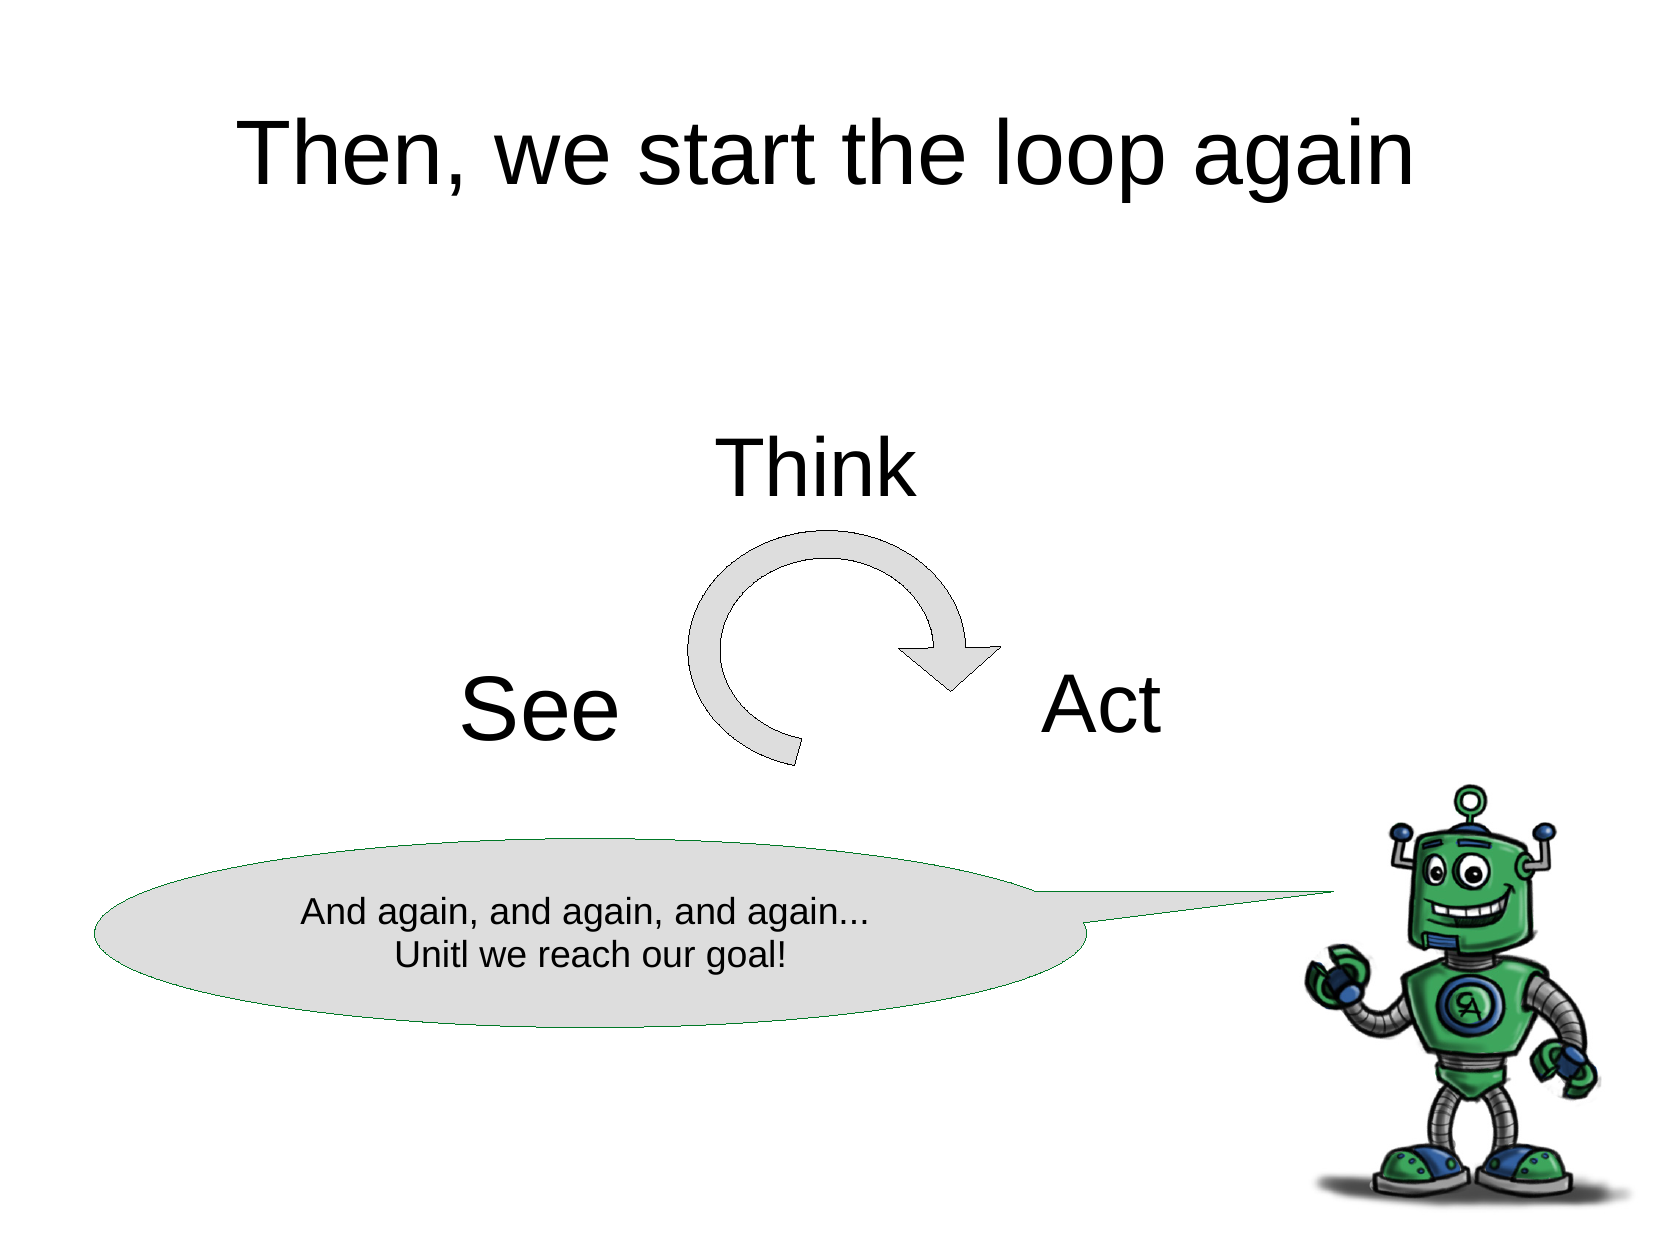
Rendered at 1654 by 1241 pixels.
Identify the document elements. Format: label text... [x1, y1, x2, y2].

text_box See [444, 649, 674, 842]
text_box And again, and again, and again... Unitl we reach our goal! [94, 838, 1334, 1028]
picture [1287, 757, 1654, 1226]
text_box Act [1027, 649, 1229, 862]
title Then, we start the loop again [82, 49, 1571, 257]
text_box Think [699, 413, 955, 532]
text_box [687, 532, 1001, 766]
